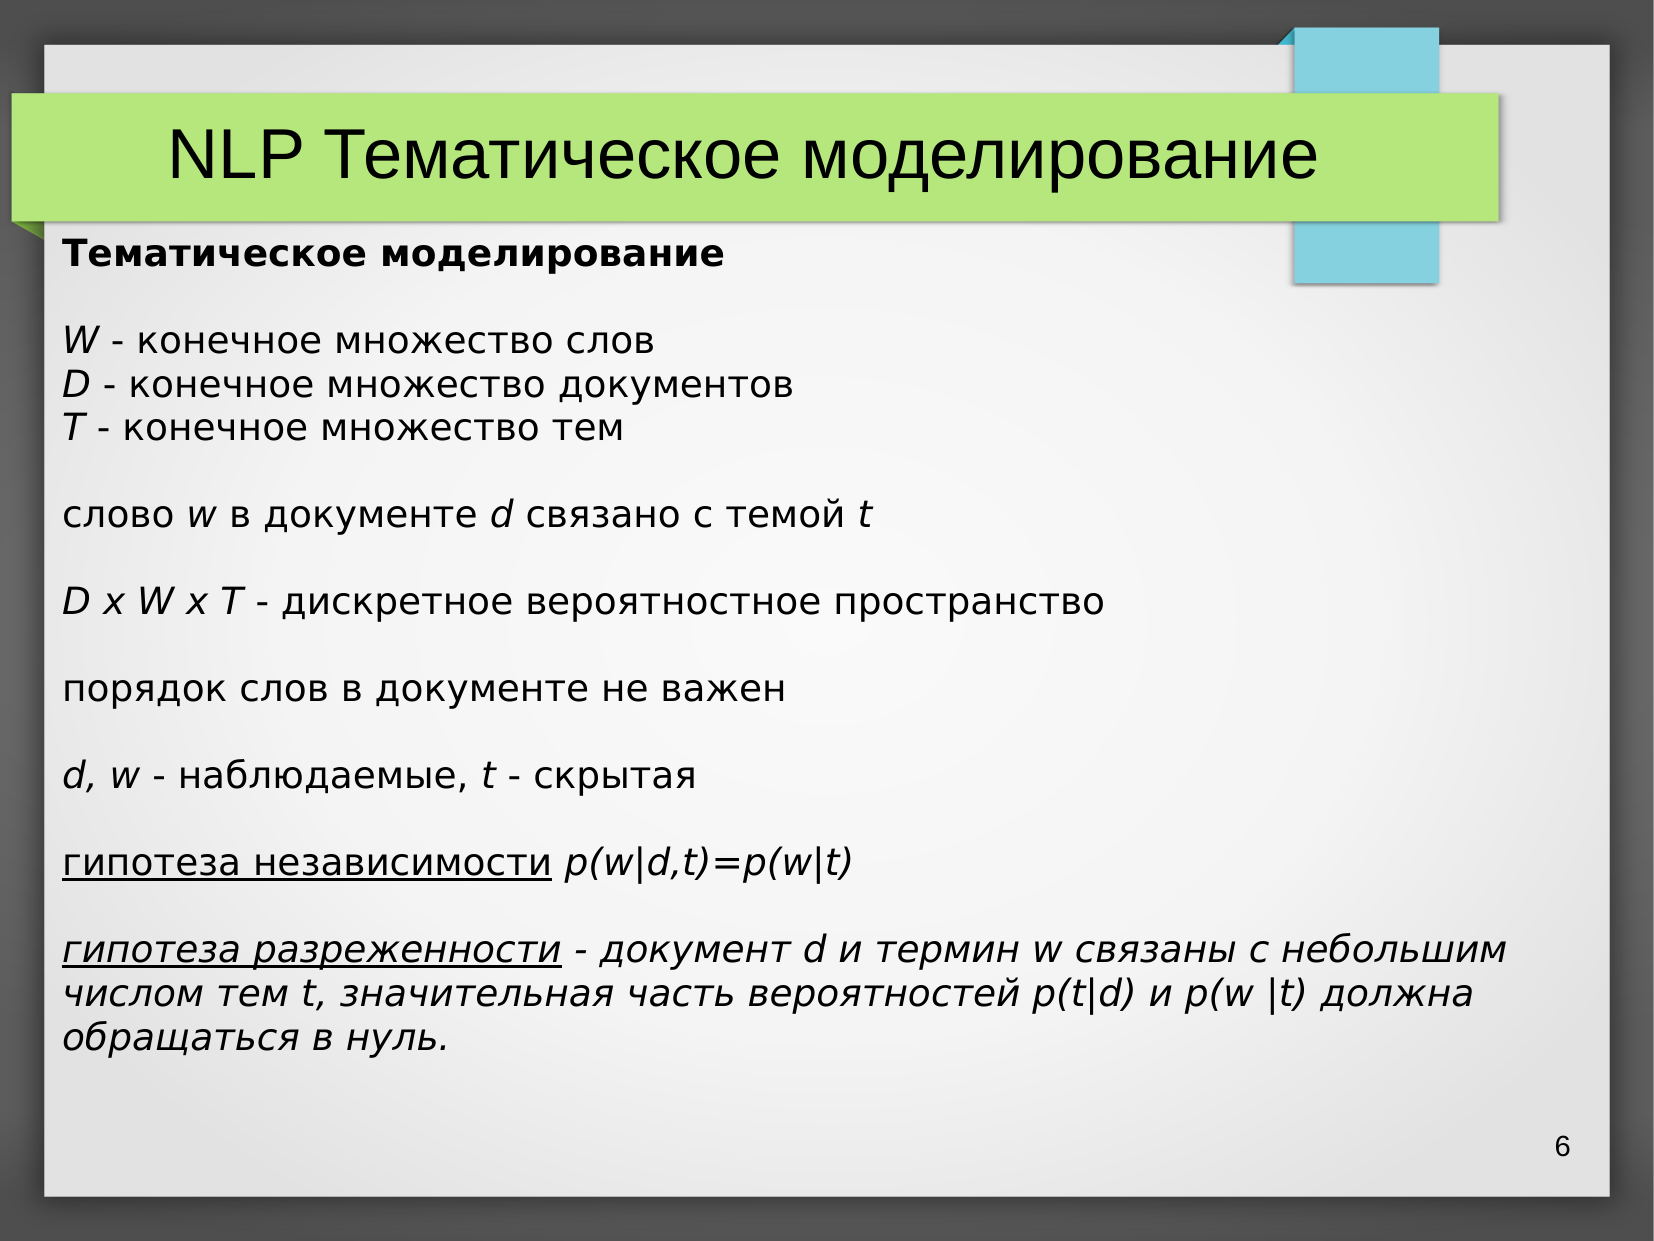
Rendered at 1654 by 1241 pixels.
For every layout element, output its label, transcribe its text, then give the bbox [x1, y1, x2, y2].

picture [0, 0, 1654, 1241]
title NLP Тематическое моделирование [82, 114, 1406, 194]
text_box Тематическое моделирование W - конечное множество слов D - конечное множество документов T - конечное множество тем слово w в документе d связано с темой t D x W x T - дискретное вероятностное пространство порядок слов в документе не важен d, w - наблюдаемые, t - скрытая гипотеза независимости p(w|d,t)=p(w|t) гипотеза разреженности - документ d и термин w связаны с небольшим числом тем t, значительная часть вероятностей p(t|d) и p(w |t) должна обращаться в нуль. [47, 224, 1595, 1154]
